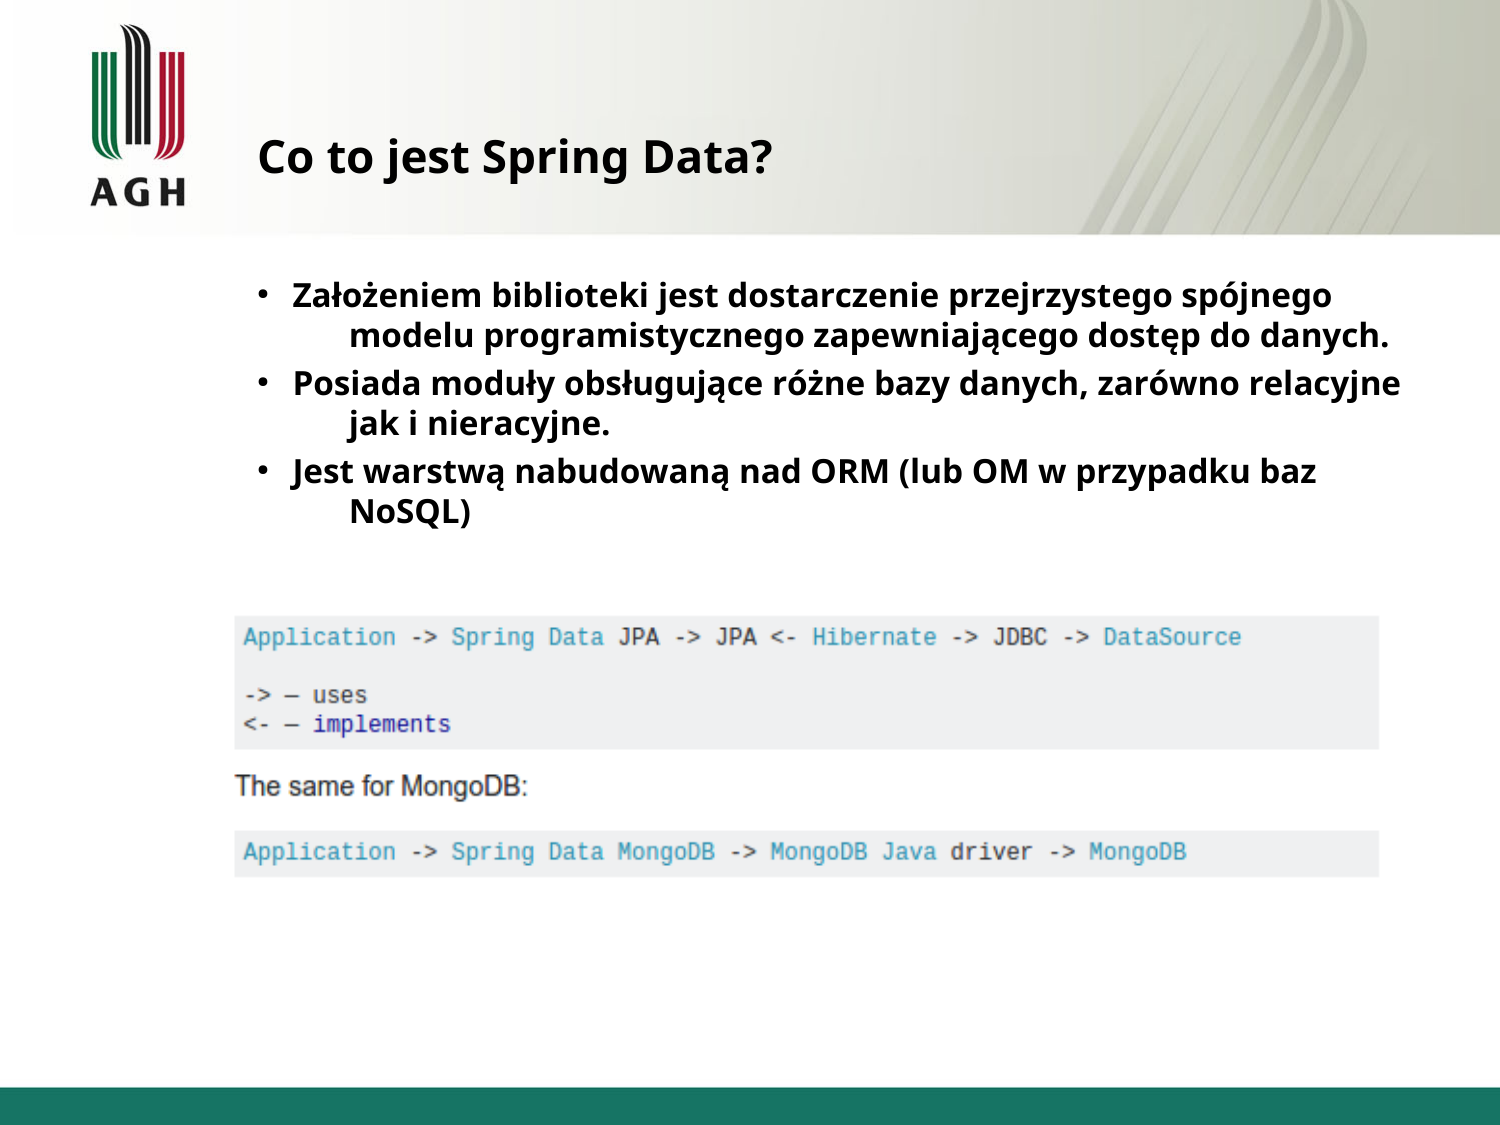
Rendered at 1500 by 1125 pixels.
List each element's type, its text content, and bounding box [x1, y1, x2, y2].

title Co to jest Spring Data? [242, 78, 1425, 233]
picture [0, 0, 1500, 1125]
list Założeniem biblioteki jest dostarczenie przejrzystego spójnego modelu programistycznego zapewniającego dostęp do danych. Posiada moduły obsługujące różne bazy danych, zarówno relacyjne jak i nieracyjne. Jest warstwą nabudowaną nad ORM (lub OM w przypadku baz NoSQL) [242, 267, 1425, 620]
